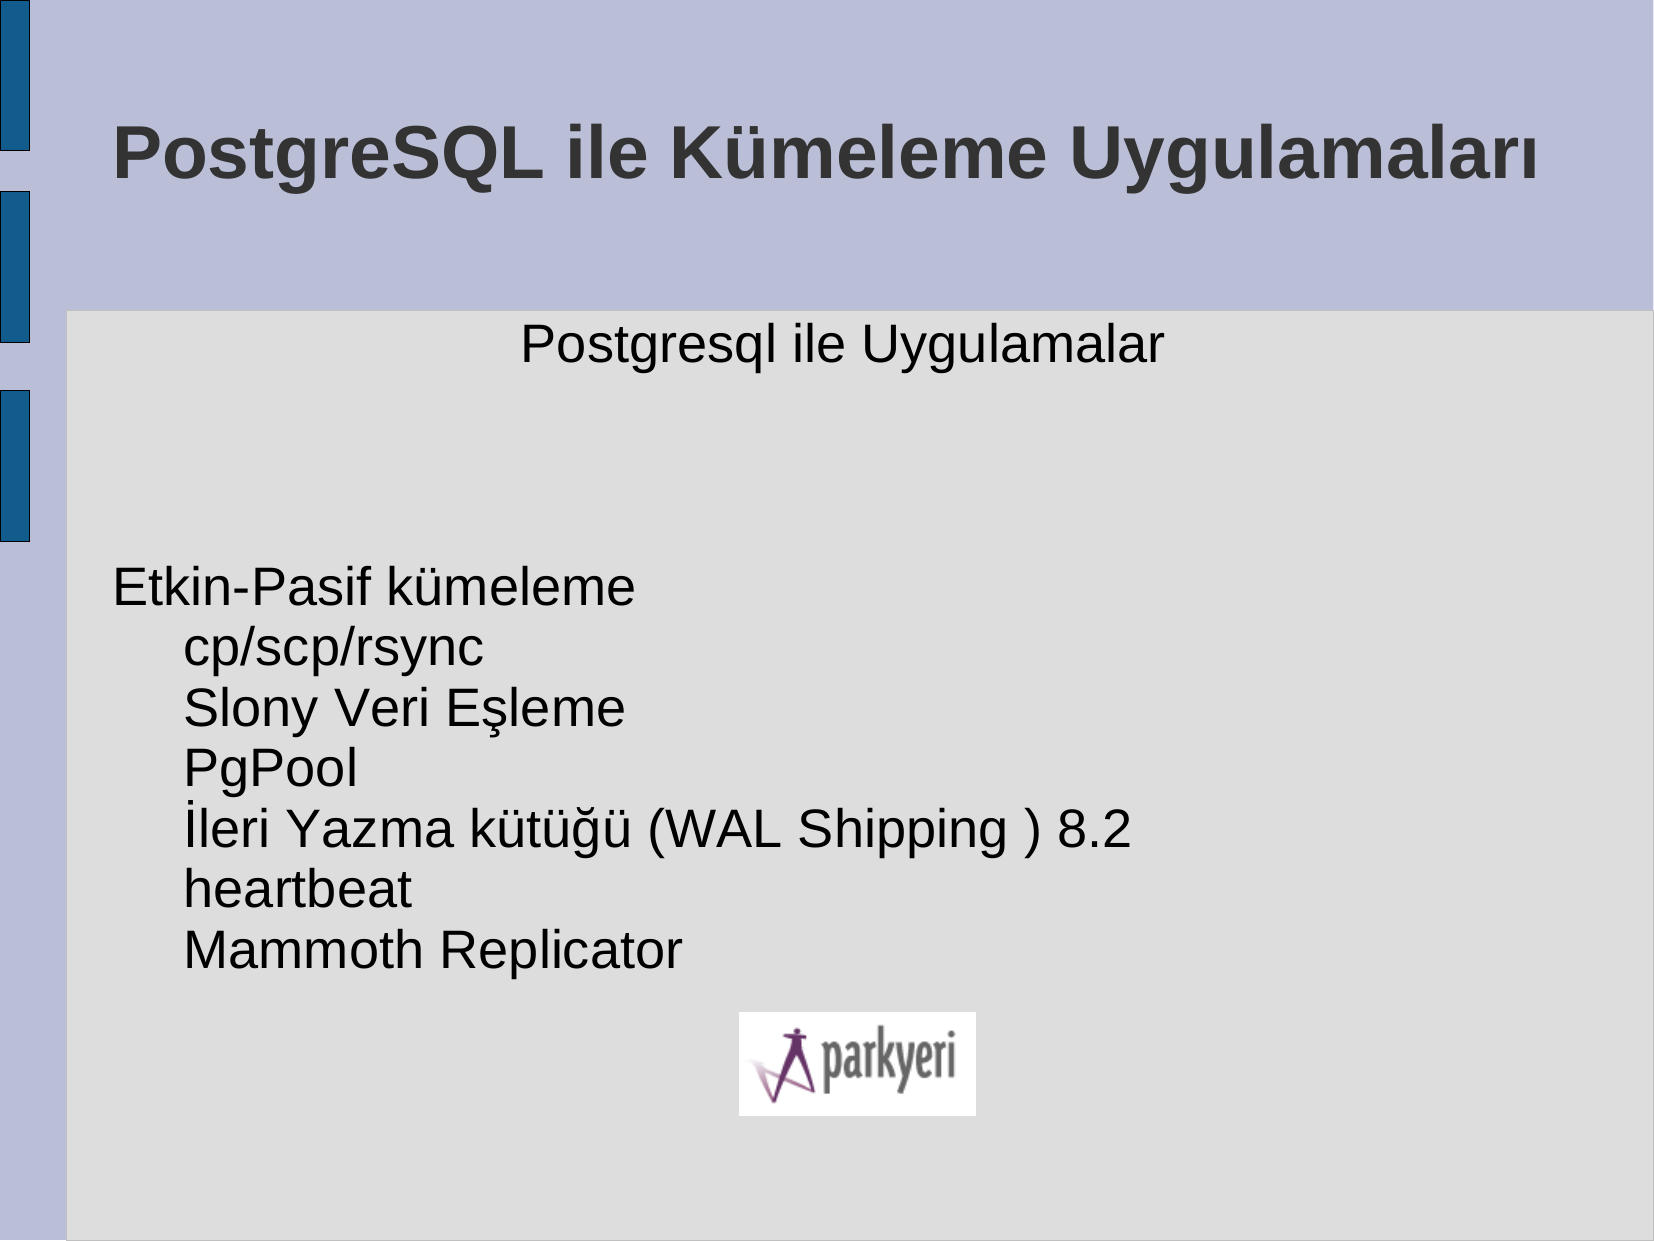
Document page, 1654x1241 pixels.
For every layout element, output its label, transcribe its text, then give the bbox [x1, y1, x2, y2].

subtitle Postgresql ile Uygulamalar Etkin-Pasif kümeleme cp/scp/rsync Slony Veri Eşleme PgPool İleri Yazma kütüğü (WAL Shipping ) 8.2 heartbeat Mammoth Replicator [112, 340, 1576, 953]
picture [739, 1012, 976, 1116]
title PostgreSQL ile Kümeleme Uygulamaları [82, 56, 1571, 250]
